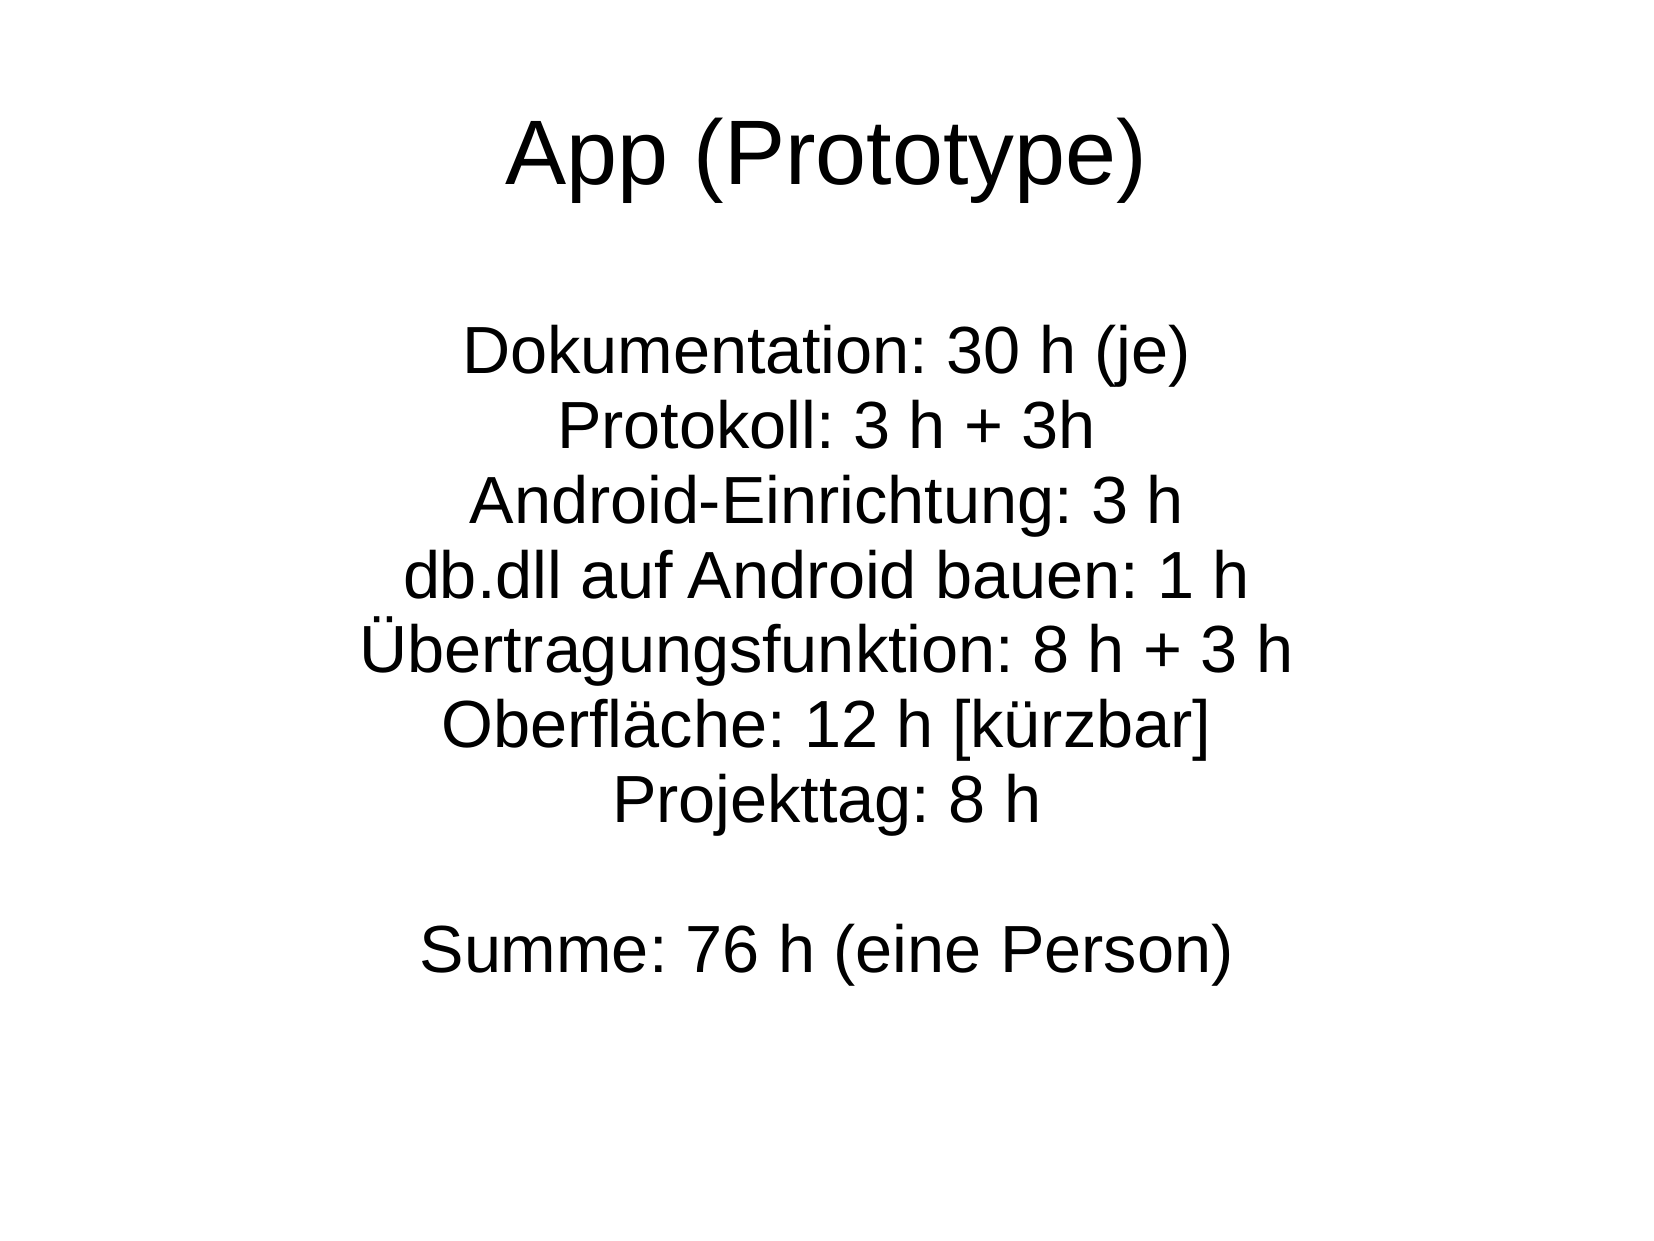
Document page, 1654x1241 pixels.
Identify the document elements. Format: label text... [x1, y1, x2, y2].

subtitle Dokumentation: 30 h (je) Protokoll: 3 h + 3h Android-Einrichtung: 3 h db.dll auf Android bauen: 1 h Übertragungsfunktion: 8 h + 3 h Oberfläche: 12 h [kürzbar] Projekttag: 8 h Summe: 76 h (eine Person) [82, 290, 1571, 1010]
title App (Prototype) [82, 49, 1571, 257]
